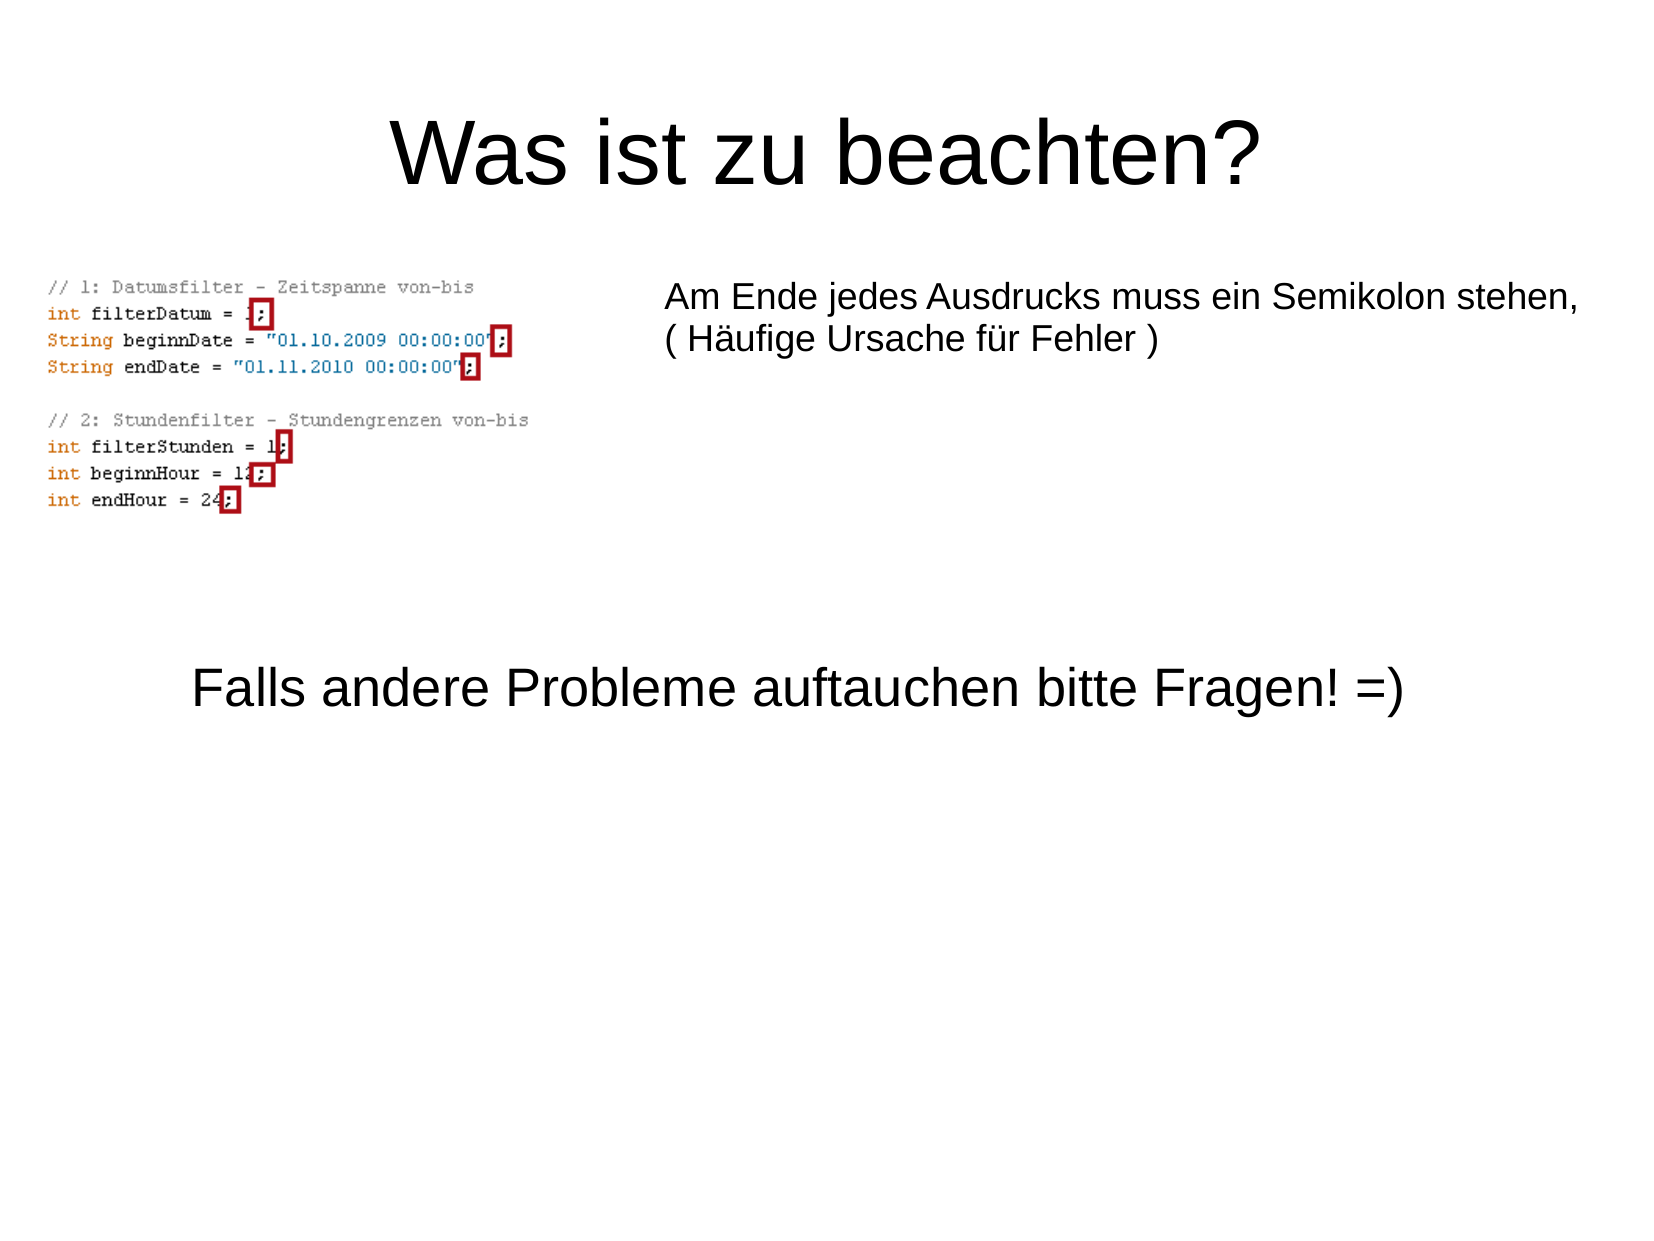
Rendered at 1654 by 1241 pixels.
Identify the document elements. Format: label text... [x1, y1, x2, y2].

title Was ist zu beachten? [82, 49, 1571, 257]
text_box Am Ende jedes Ausdrucks muss ein Semikolon stehen, ( Häufige Ursache für Fehler ) [649, 267, 1625, 384]
picture [38, 251, 650, 562]
text_box Falls andere Probleme auftauchen bitte Fragen! =) [177, 649, 1477, 886]
